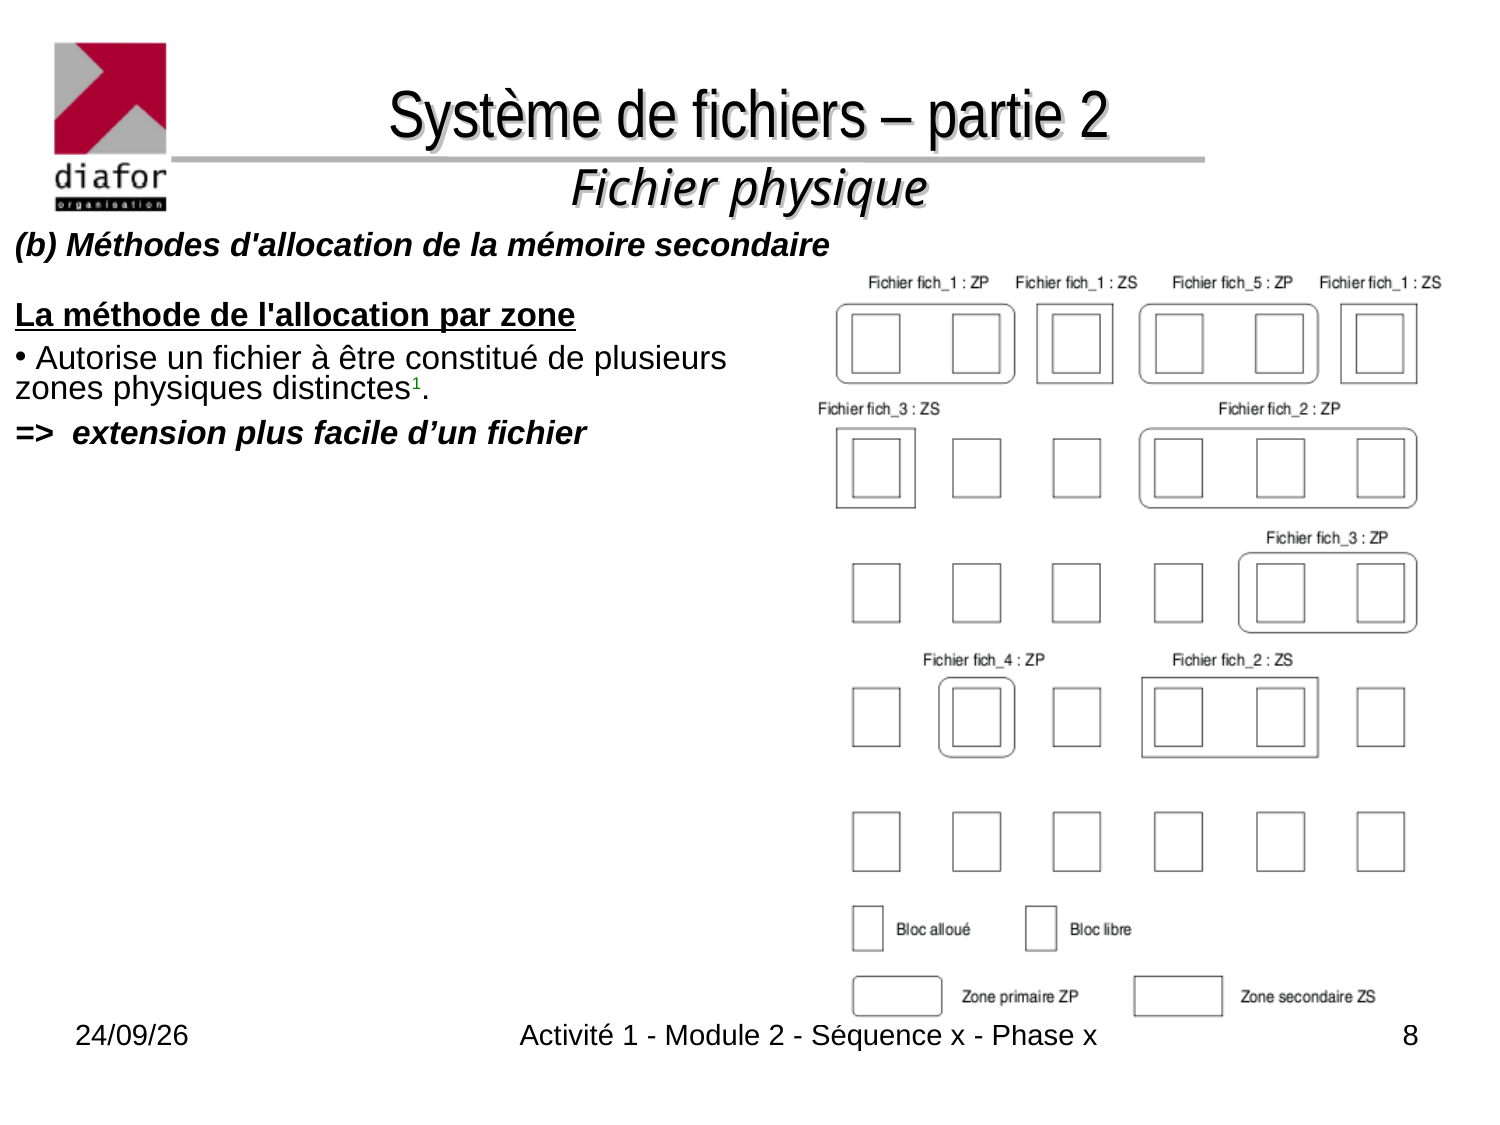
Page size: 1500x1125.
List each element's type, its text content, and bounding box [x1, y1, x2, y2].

text_box La méthode de l'allocation par zone [0, 295, 768, 337]
picture [804, 259, 1447, 1025]
picture [53, 42, 168, 213]
text_box => extension plus facile d’un fichier [0, 413, 768, 459]
text_box (b) Méthodes d'allocation de la mémoire secondaire [0, 224, 847, 270]
text_box Autorise un fichier à être constitué de plusieurs zones physiques distinctes1. [0, 337, 804, 414]
title Système de fichiers – partie 2 Fichier physique [75, 45, 1426, 250]
